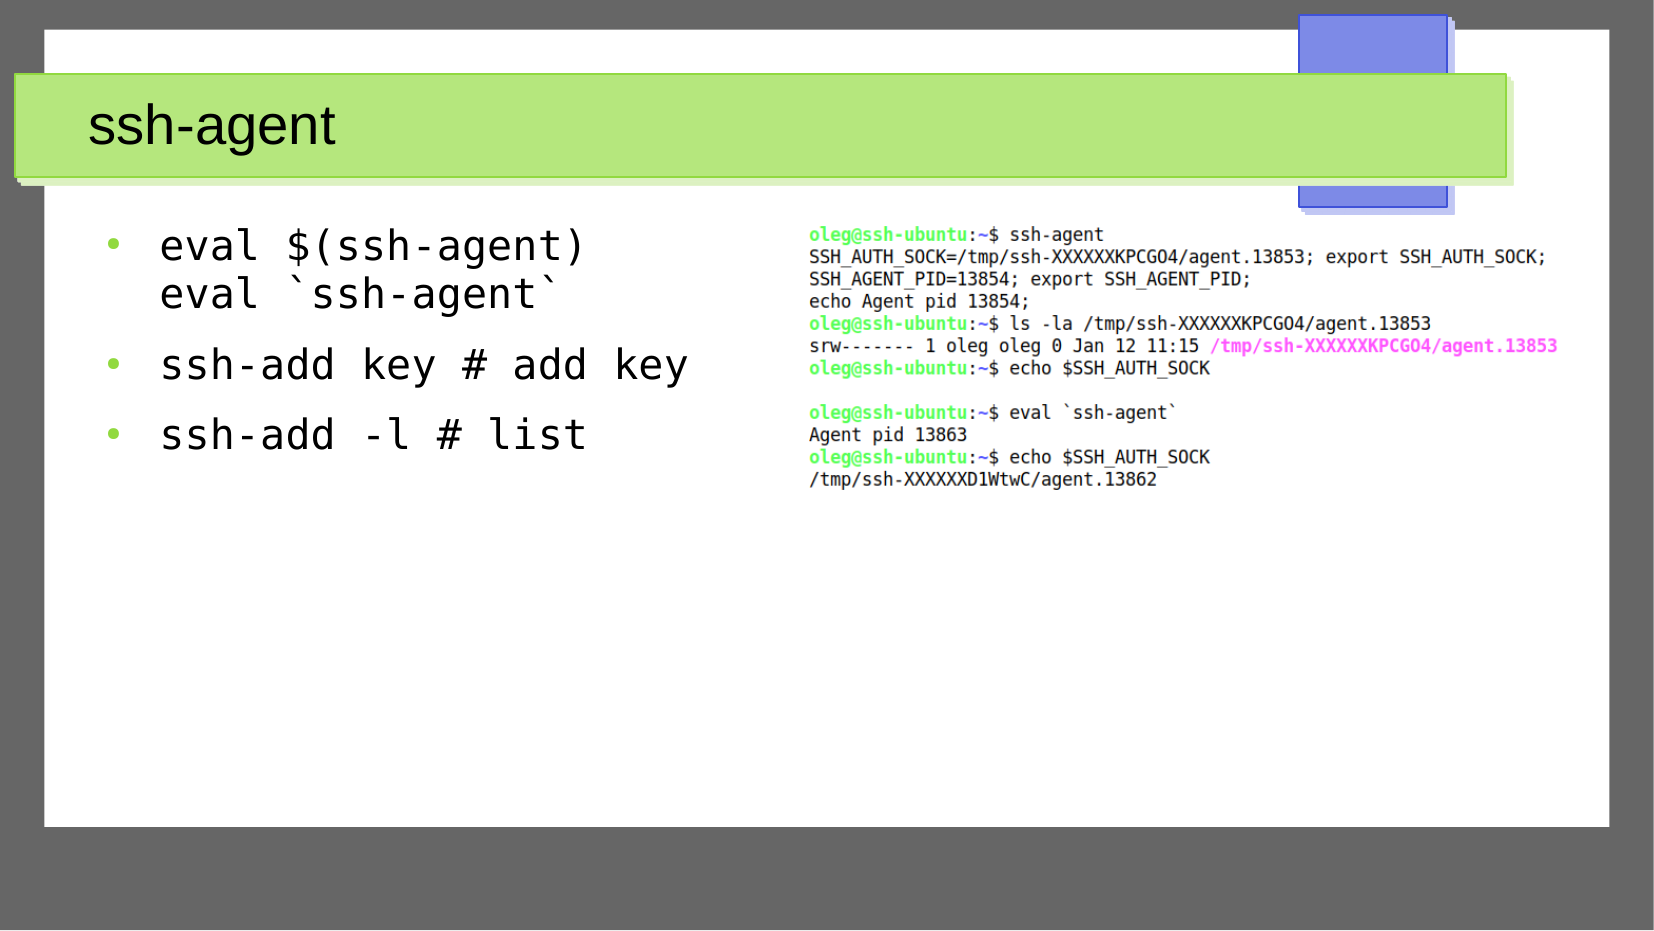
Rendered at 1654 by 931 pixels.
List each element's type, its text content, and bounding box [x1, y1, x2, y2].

title ssh-agent [88, 73, 1506, 178]
list eval $(ssh-agent) eval `ssh-agent` ssh-add key # add key ssh-add -l # list [88, 221, 788, 813]
picture [808, 224, 1566, 491]
